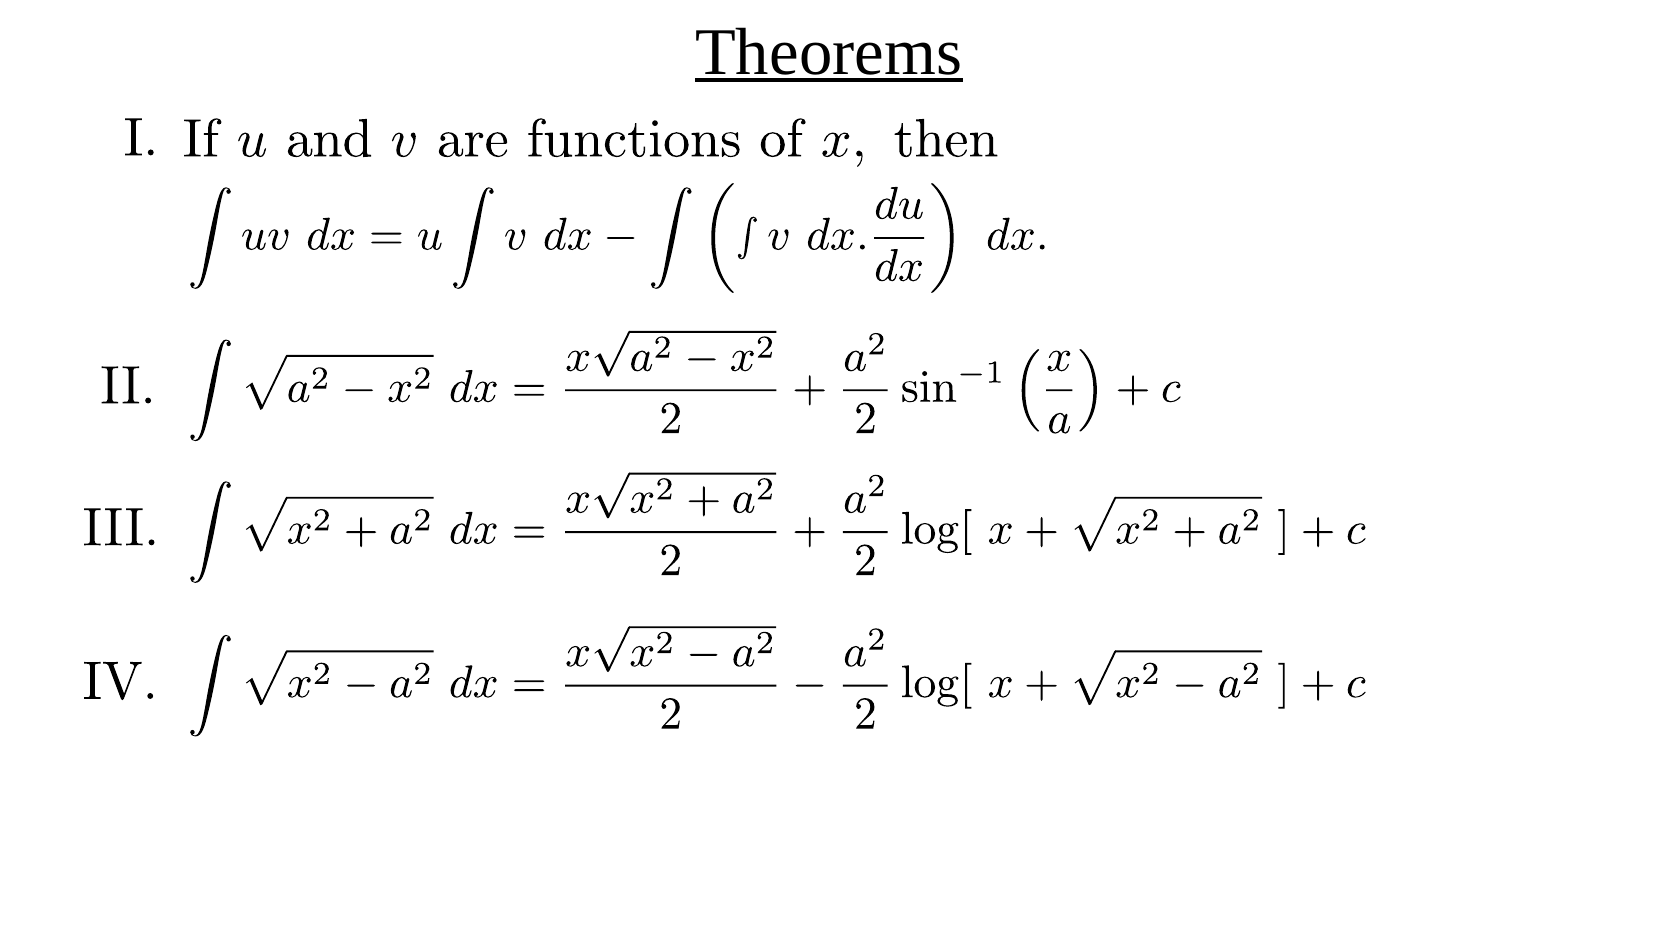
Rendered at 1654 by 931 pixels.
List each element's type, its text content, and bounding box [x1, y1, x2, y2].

subtitle [35, 106, 1607, 898]
text_box [189, 626, 1366, 737]
text_box [84, 508, 155, 546]
title Theorems [84, 10, 1574, 94]
text_box [184, 118, 998, 167]
text_box [125, 118, 154, 156]
text_box [101, 366, 152, 404]
text_box [189, 183, 1045, 293]
text_box [189, 330, 1181, 442]
text_box [84, 661, 154, 701]
text_box [189, 472, 1366, 583]
